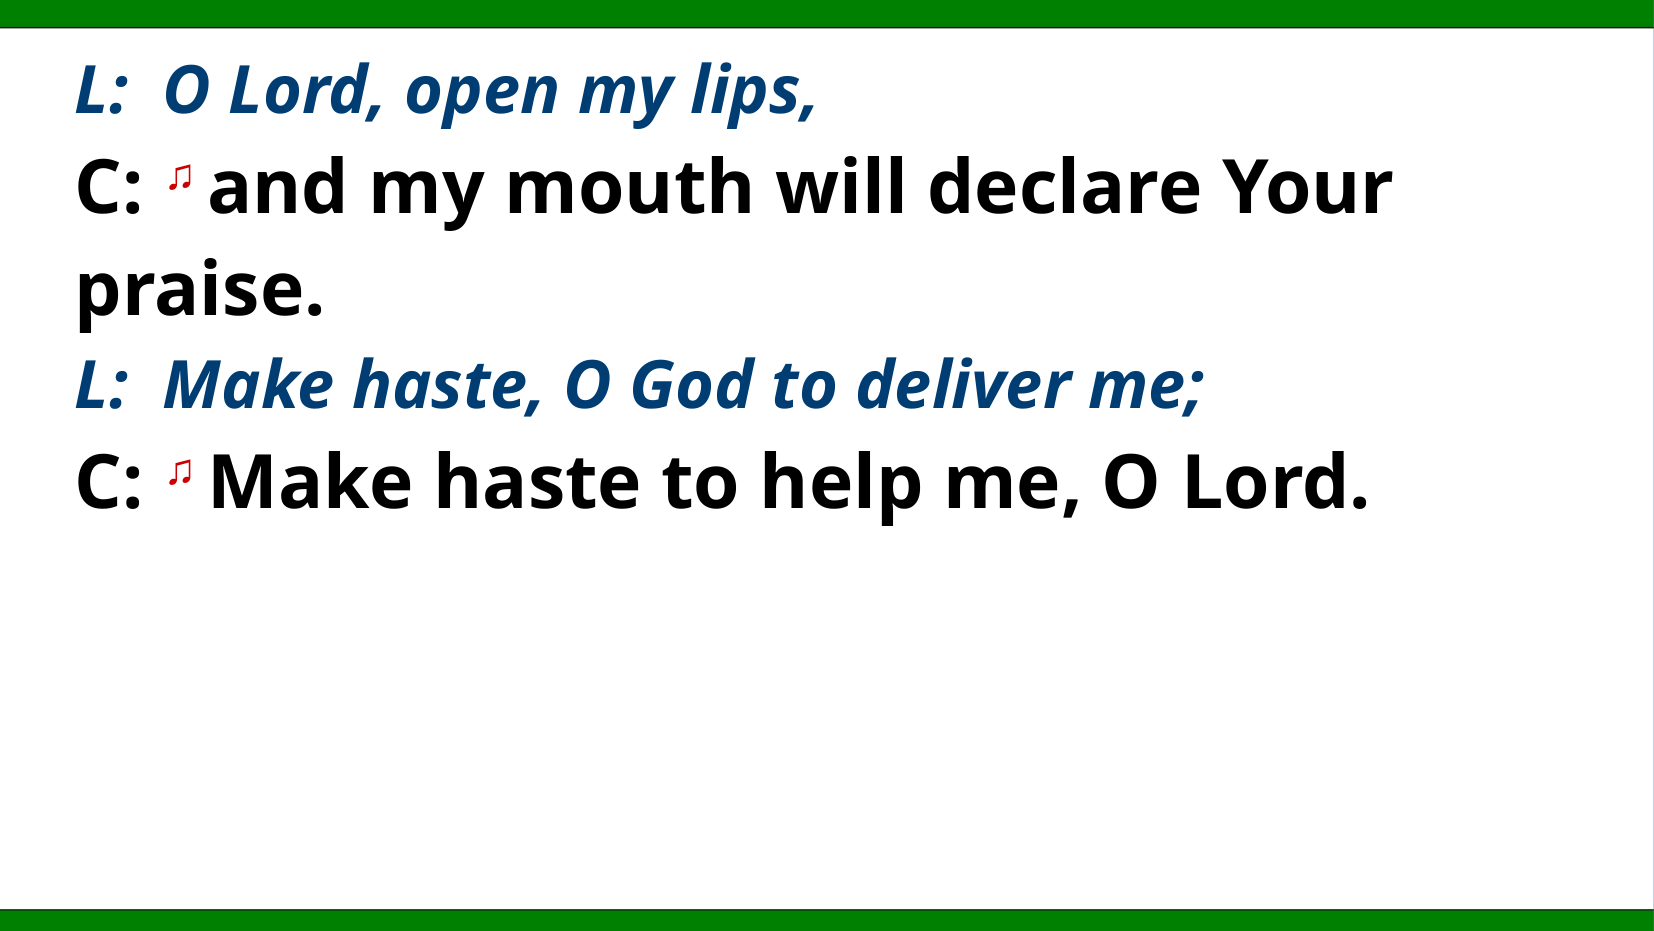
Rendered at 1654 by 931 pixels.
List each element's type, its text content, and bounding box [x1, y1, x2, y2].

picture [0, 0, 1654, 931]
text_box L: O Lord, open my lips, C: ♫ and my mouth will declare Your praise. L: Make haste, O God to deliver me; C: ♫ Make haste to help me, O Lord. [60, 35, 1606, 427]
